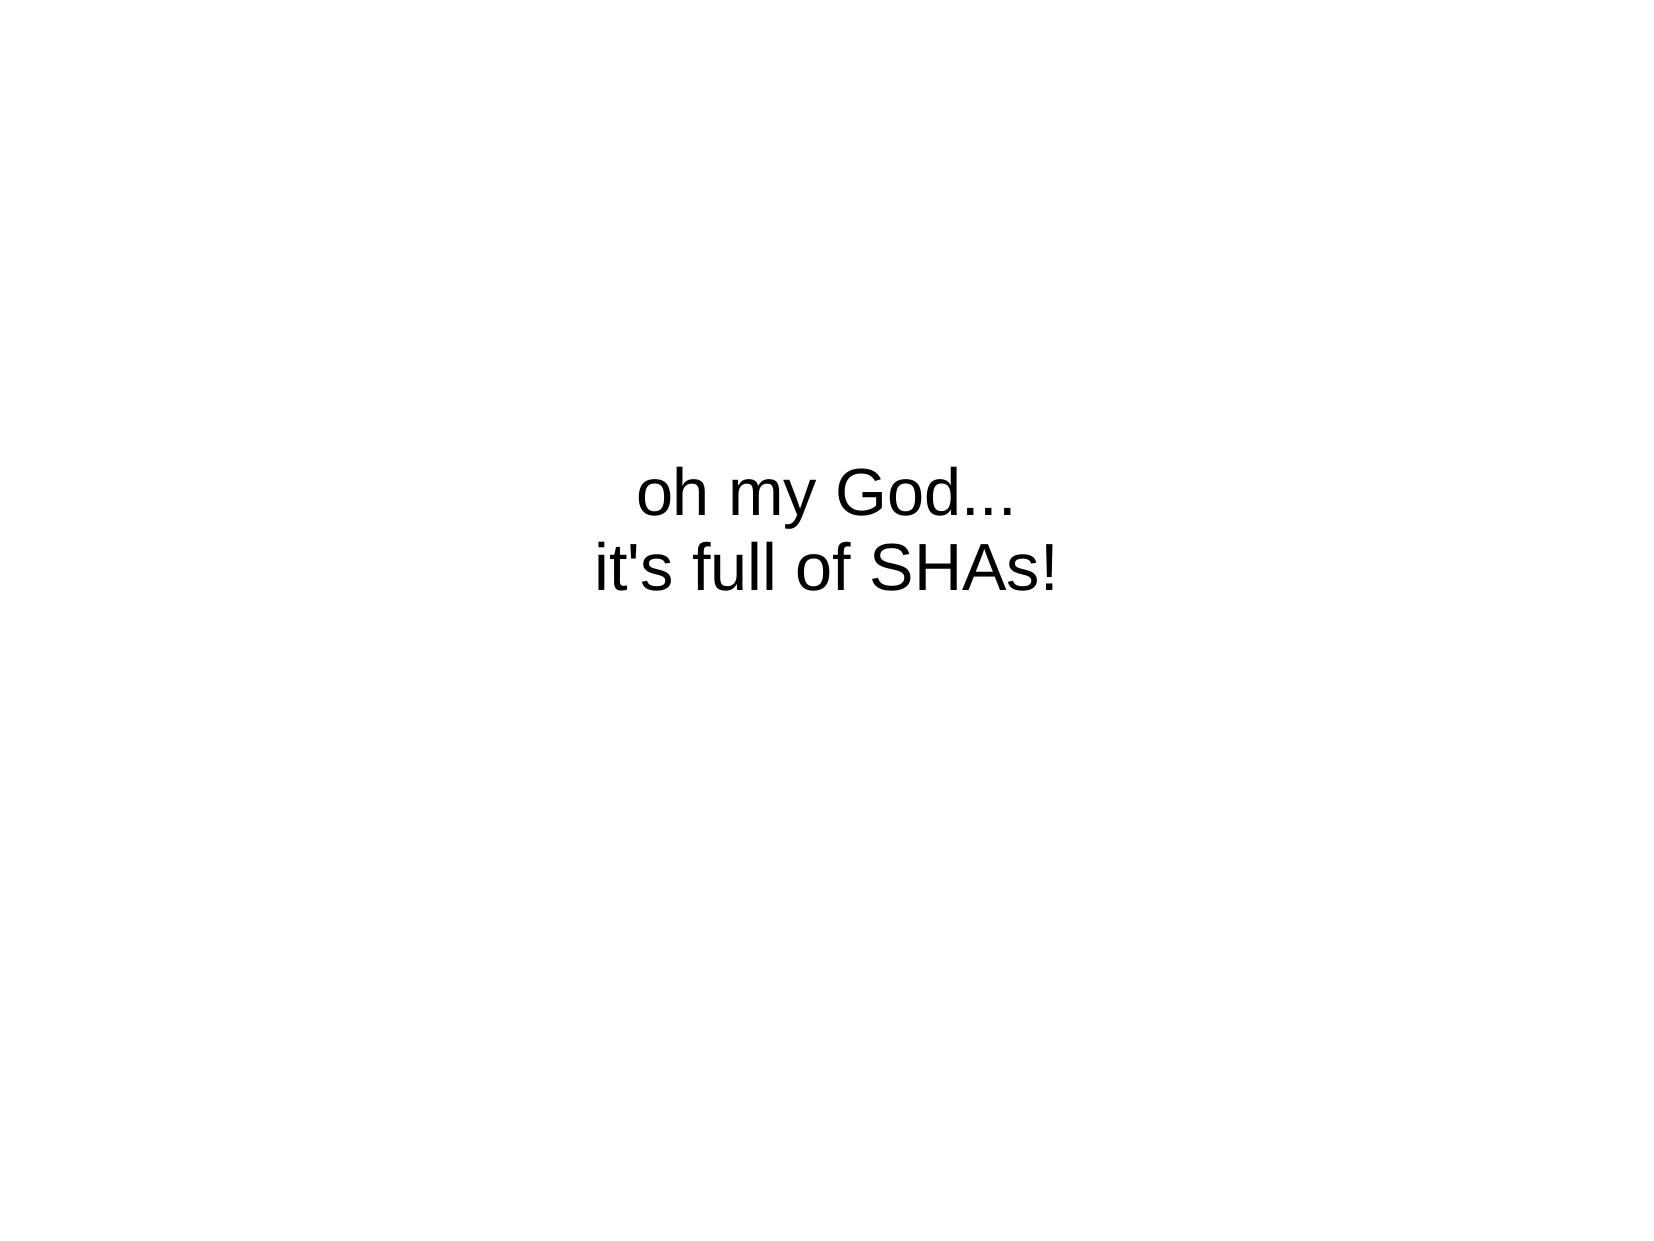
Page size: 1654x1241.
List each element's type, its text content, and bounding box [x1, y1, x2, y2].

subtitle oh my God... it's full of SHAs! [82, 49, 1571, 1010]
